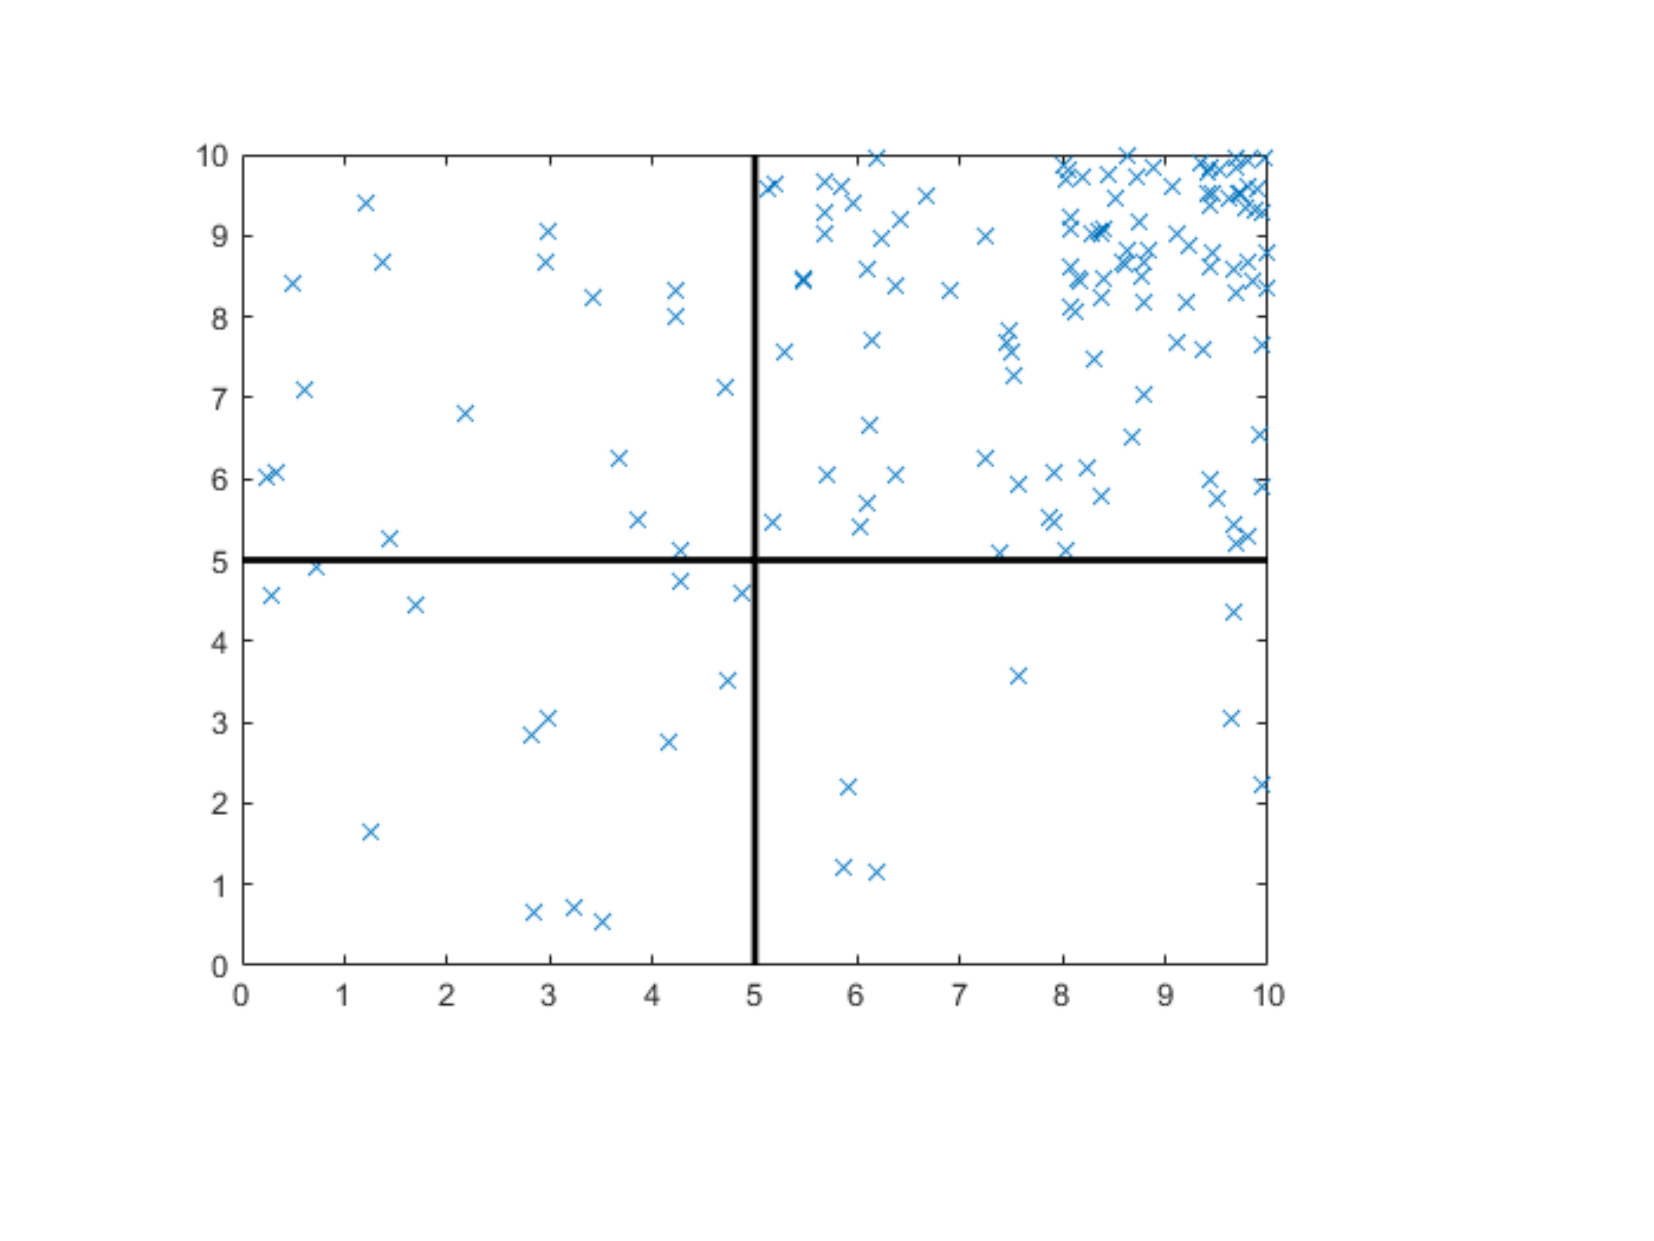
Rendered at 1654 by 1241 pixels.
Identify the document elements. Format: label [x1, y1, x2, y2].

picture [70, 82, 1394, 1076]
